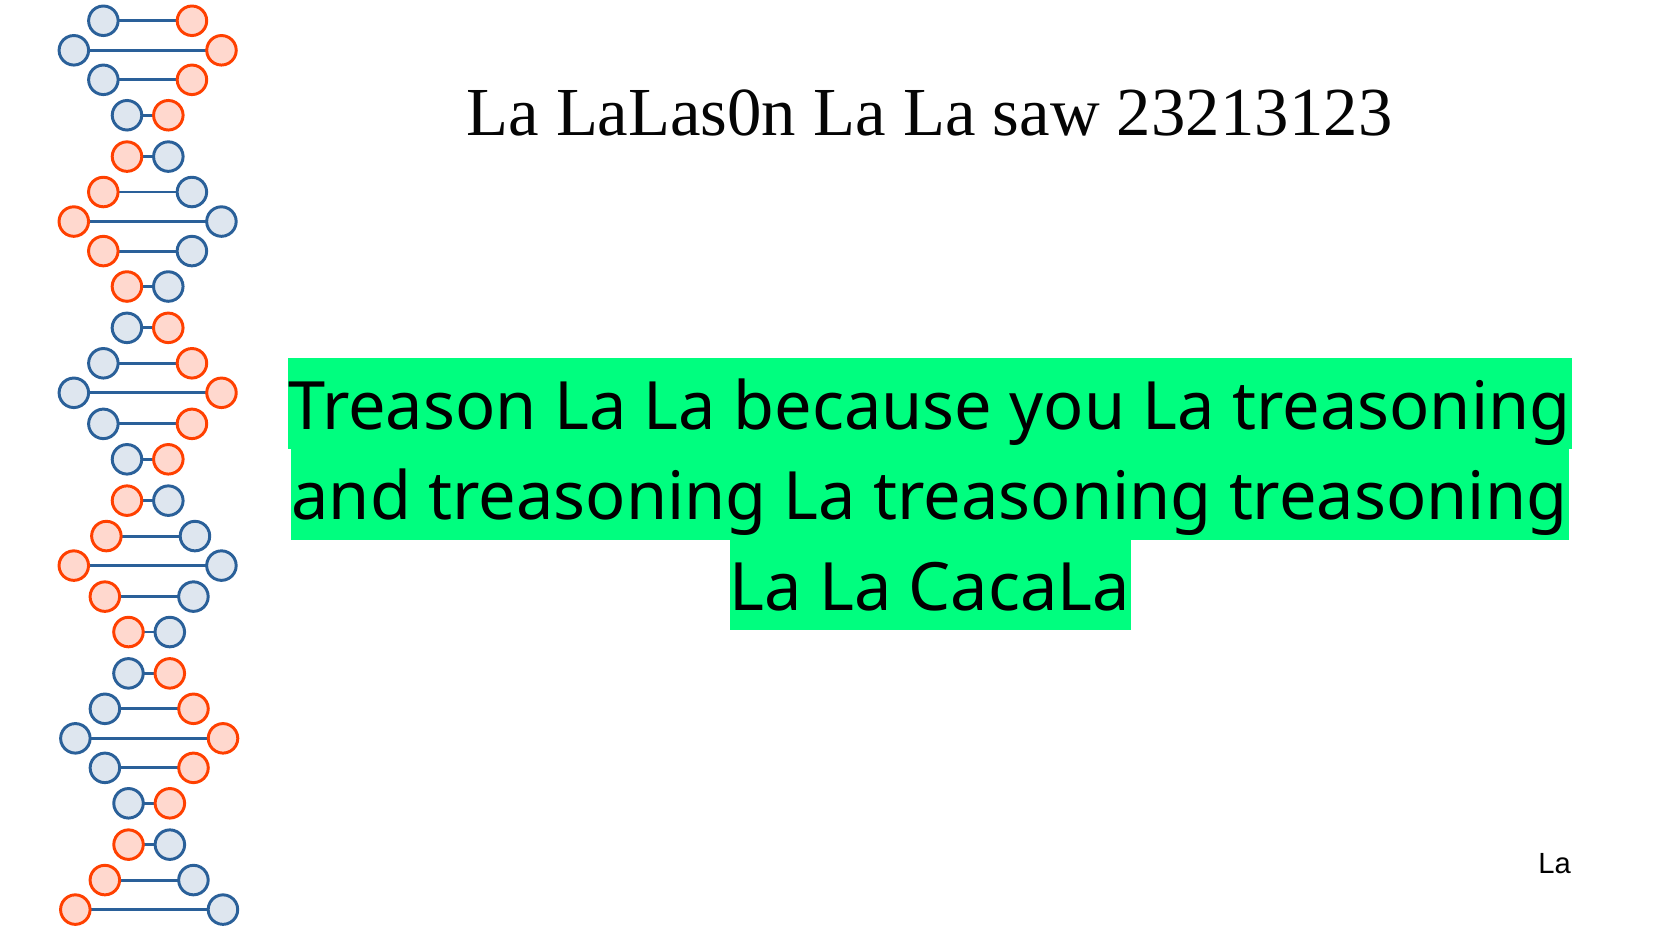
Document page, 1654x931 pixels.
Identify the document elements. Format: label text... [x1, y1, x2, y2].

subtitle Treason La La because you La treasoning and treasoning La treasoning treasoning La La CacaLa [265, 224, 1595, 764]
title La LaLas0n La La saw 23213123 [265, 35, 1595, 189]
